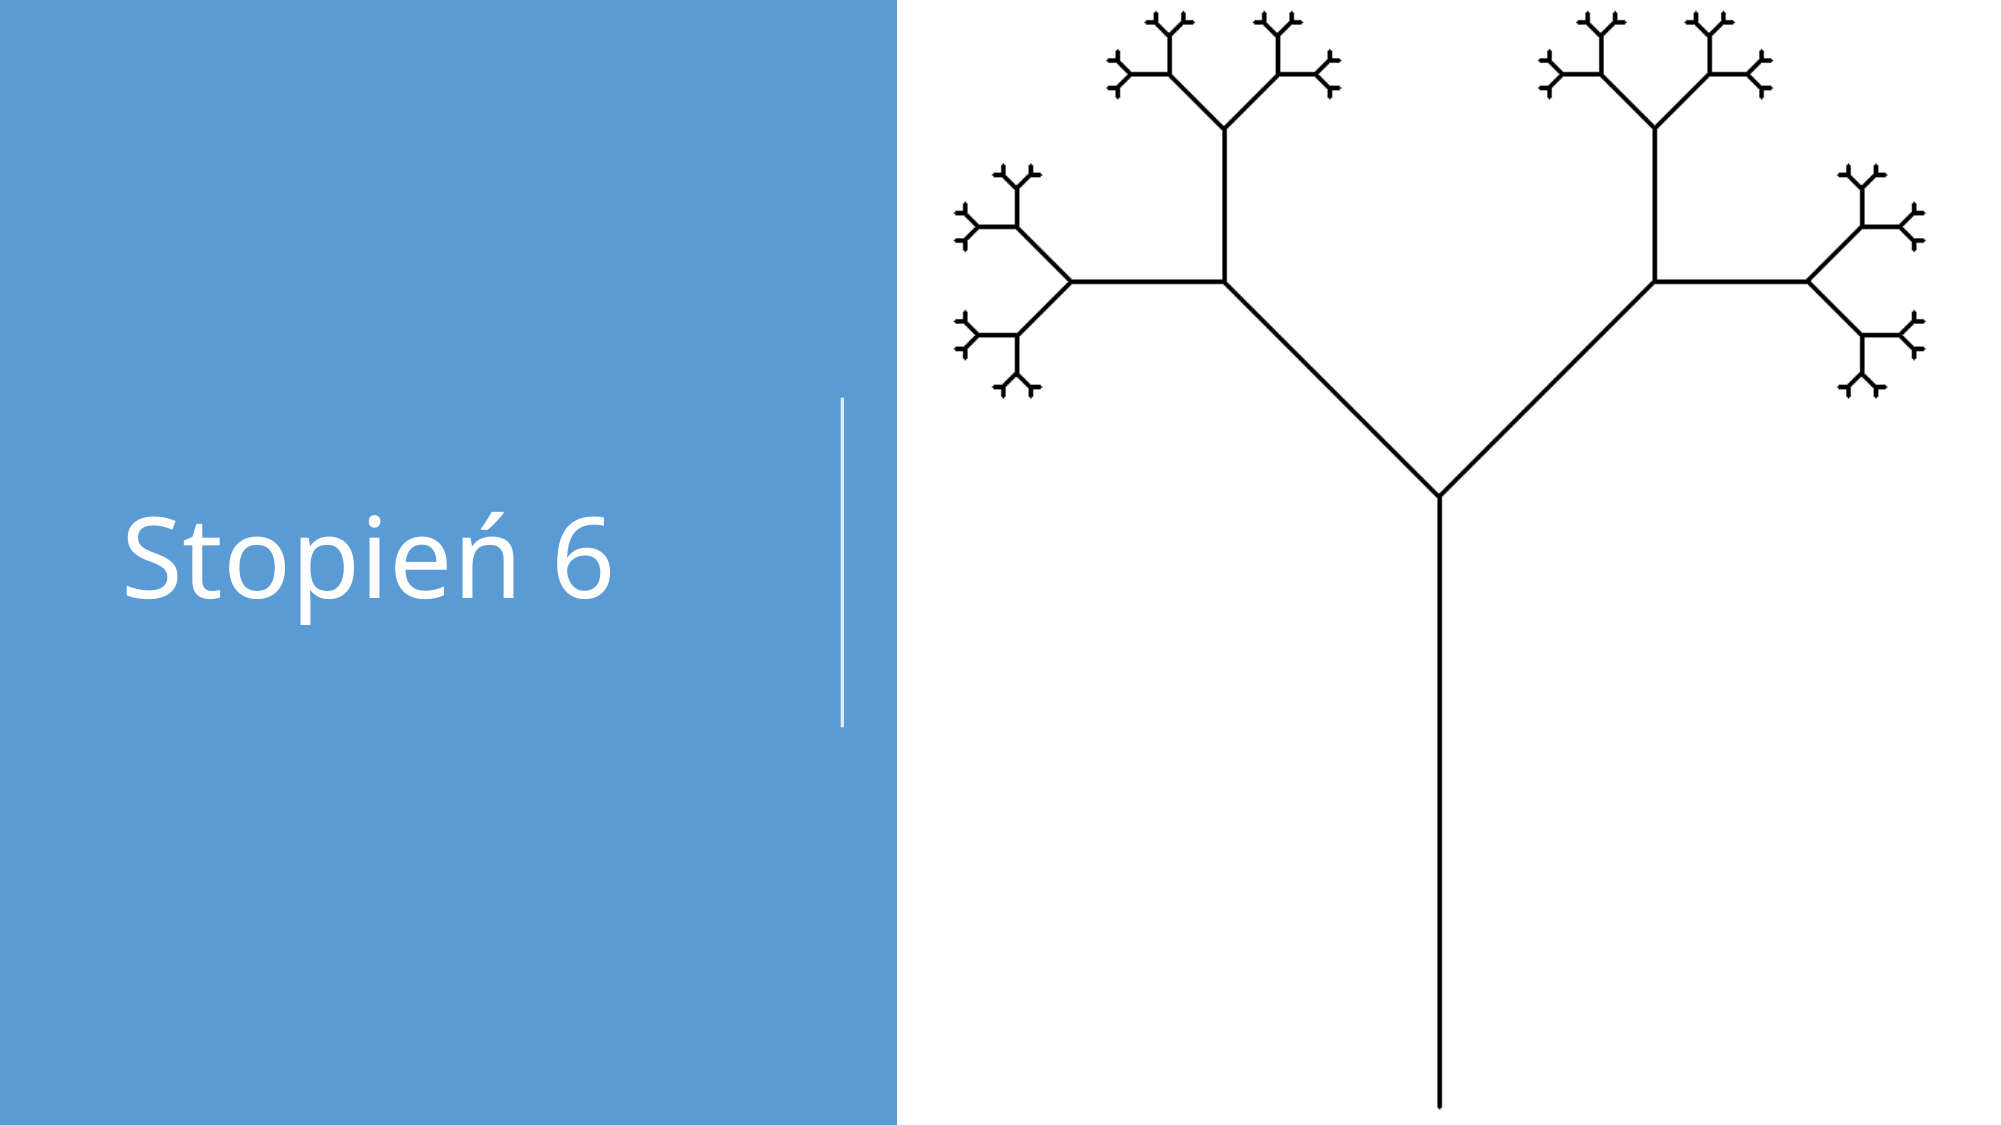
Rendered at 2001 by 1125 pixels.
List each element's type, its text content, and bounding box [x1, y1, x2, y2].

picture [948, 0, 1935, 1125]
text_box [0, 0, 897, 1125]
title Stopień 6 [106, 104, 791, 1021]
